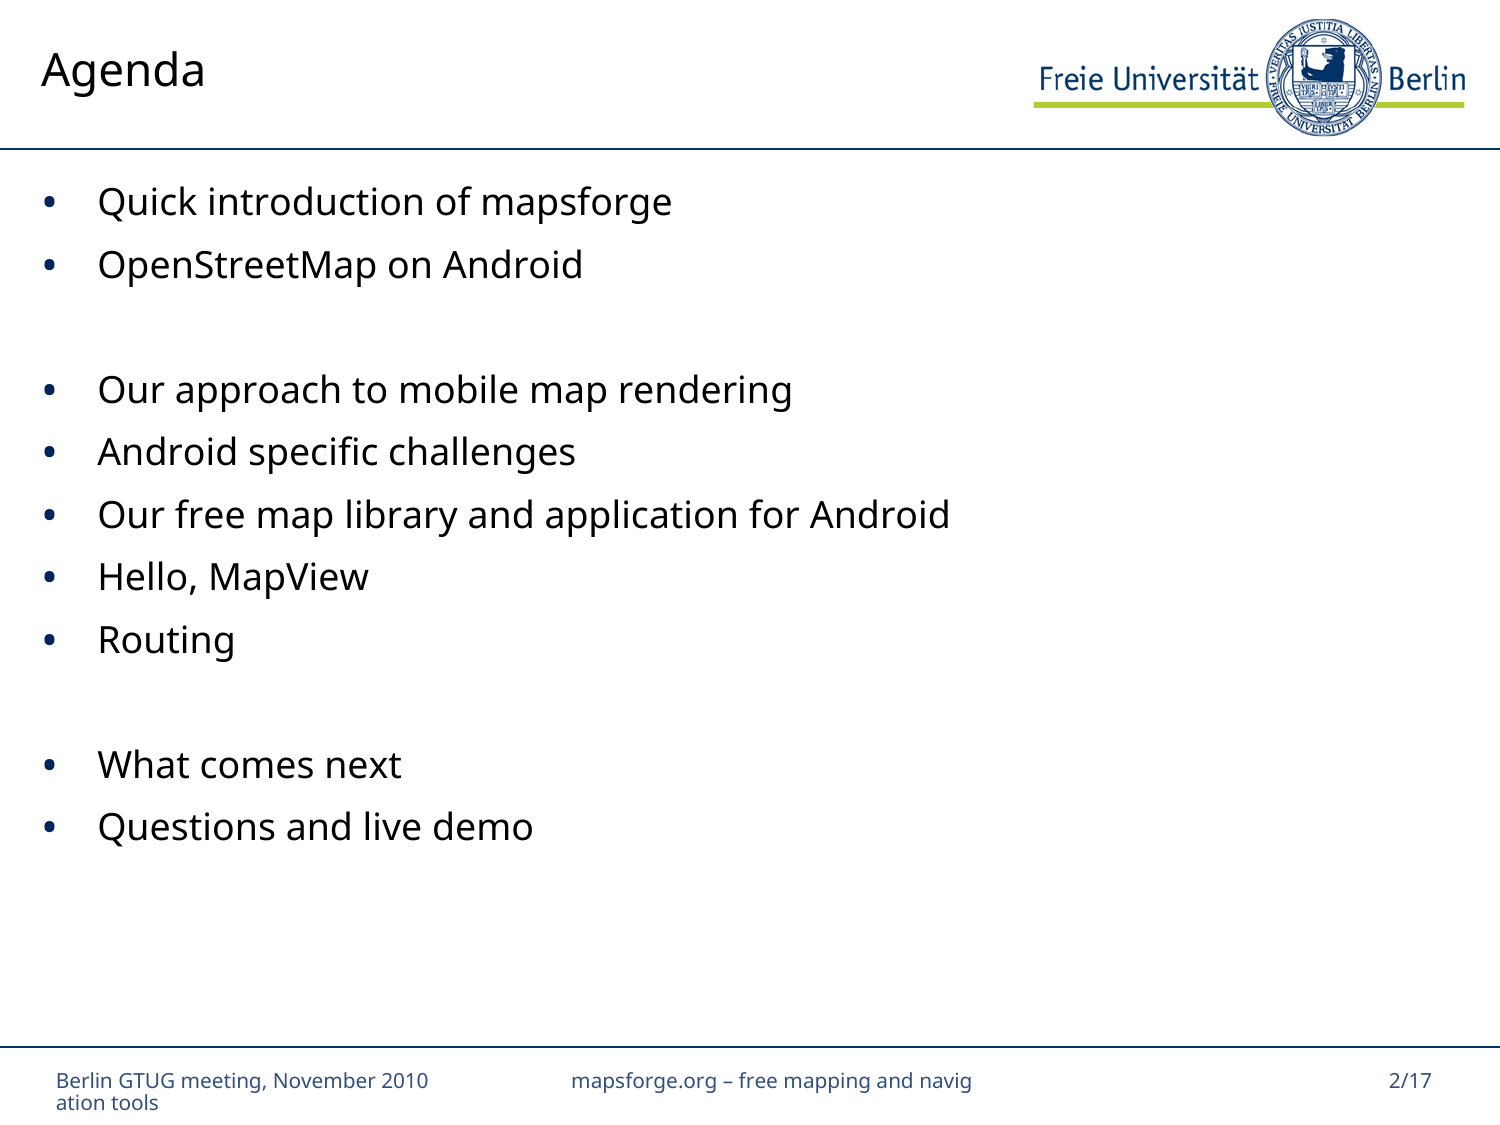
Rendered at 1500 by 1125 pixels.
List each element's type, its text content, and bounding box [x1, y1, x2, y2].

picture [1033, 19, 1470, 137]
title Agenda [41, 0, 1016, 138]
list Quick introduction of mapsforge OpenStreetMap on Android Our approach to mobile map rendering Android specific challenges Our free map library and application for Android Hello, MapView Routing What comes next Questions and live demo [41, 175, 1447, 919]
